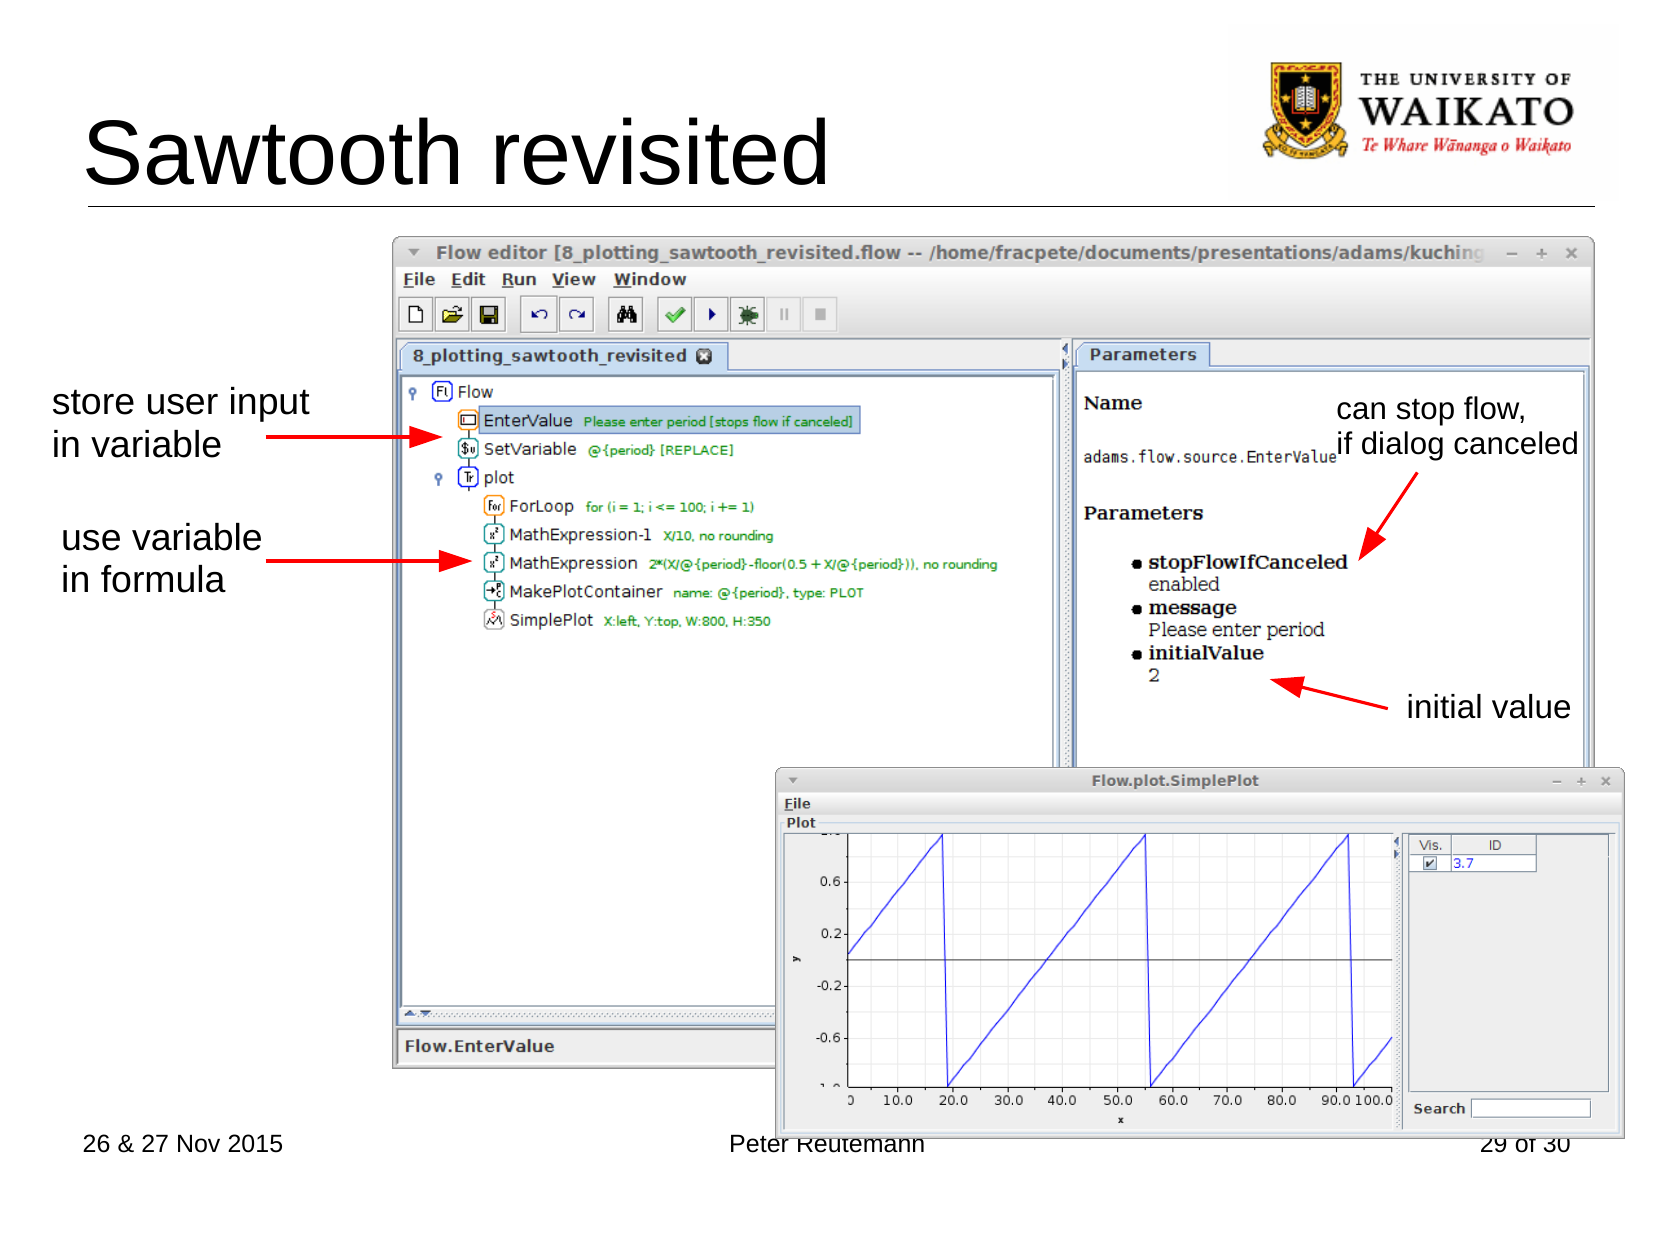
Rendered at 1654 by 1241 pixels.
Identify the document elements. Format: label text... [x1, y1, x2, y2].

picture [392, 236, 1625, 1139]
text_box initial value [1391, 681, 1587, 734]
text_box store user input in variable [37, 373, 325, 473]
picture [1228, 24, 1619, 201]
text_box use variable in formula [46, 509, 278, 609]
text_box can stop flow, if dialog canceled [1321, 383, 1595, 470]
title Sawtooth revisited [82, 49, 1571, 257]
